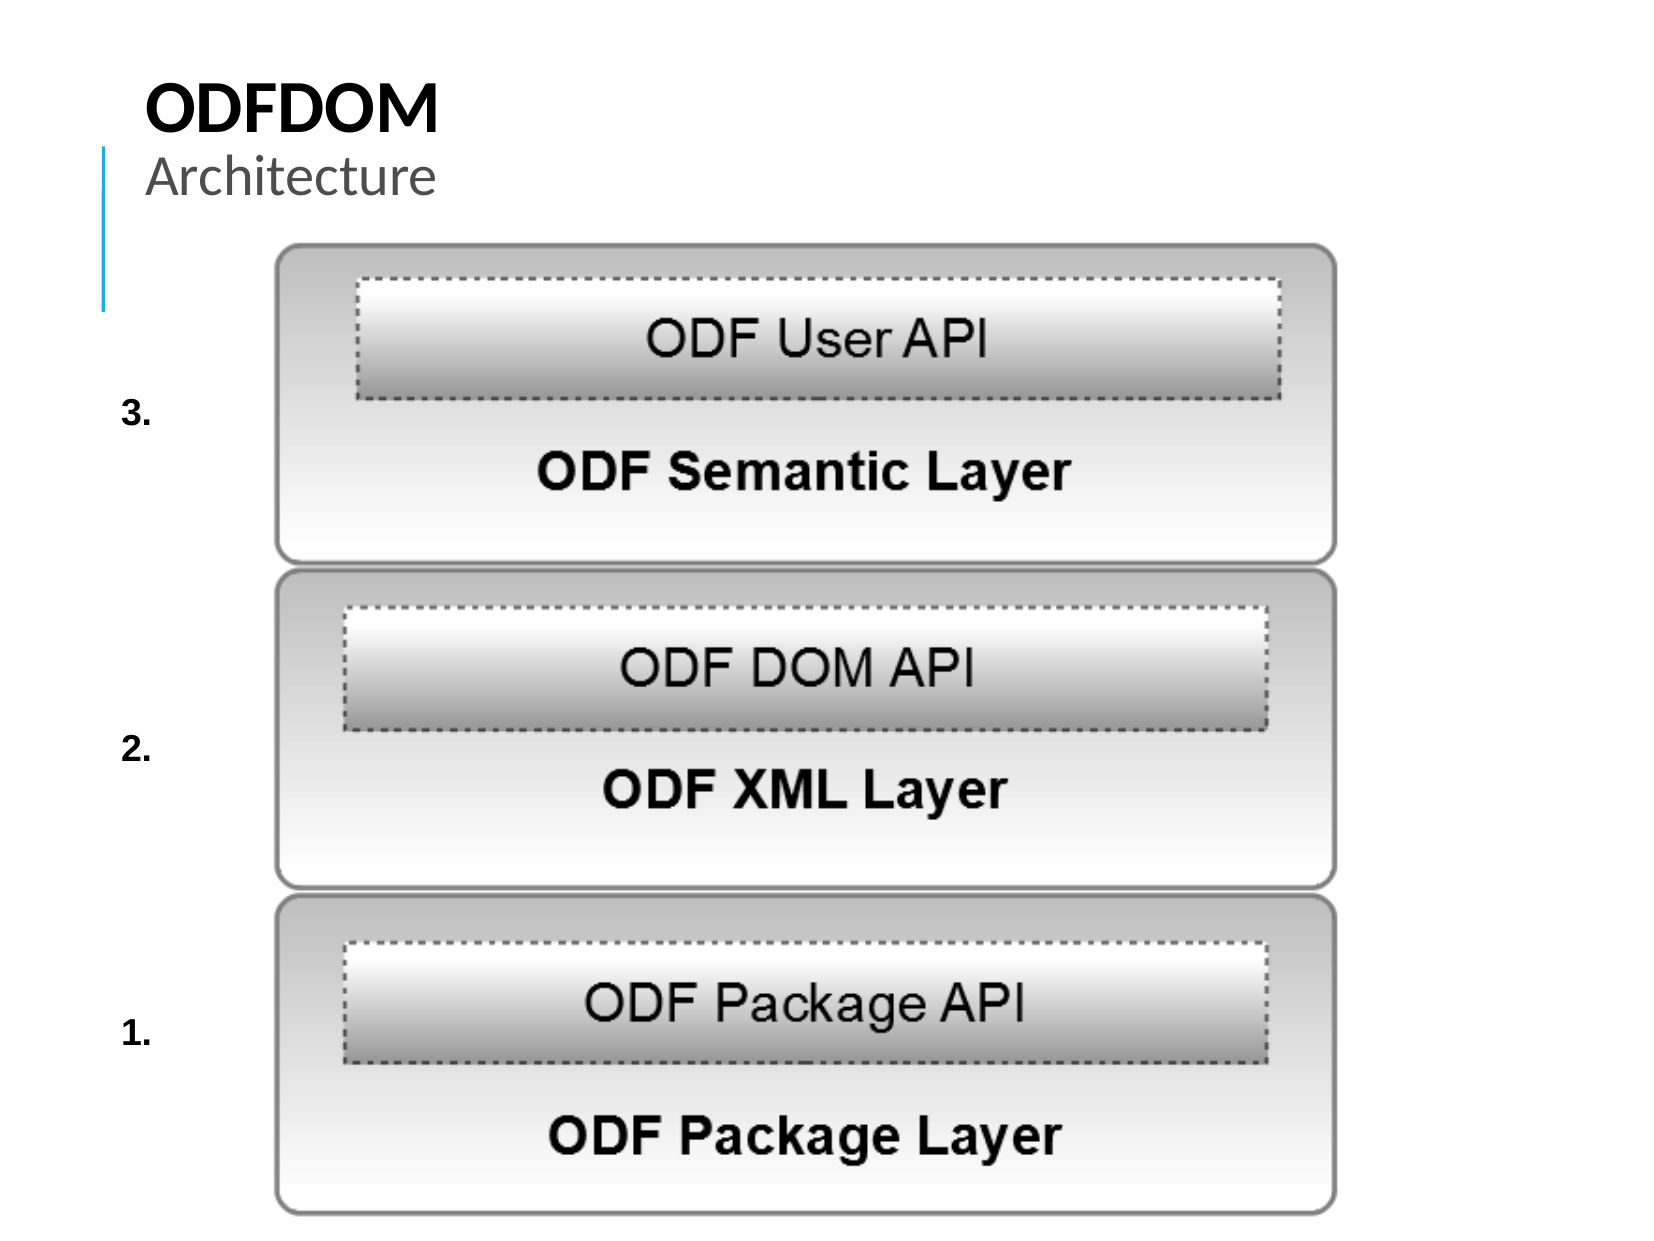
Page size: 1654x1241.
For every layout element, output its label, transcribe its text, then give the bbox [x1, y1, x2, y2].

text_box 3. [106, 383, 189, 441]
title ODFDOM Architecture [145, 67, 1388, 220]
picture [267, 236, 1347, 1228]
text_box 2. [106, 720, 189, 778]
text_box 1. [106, 1003, 189, 1061]
